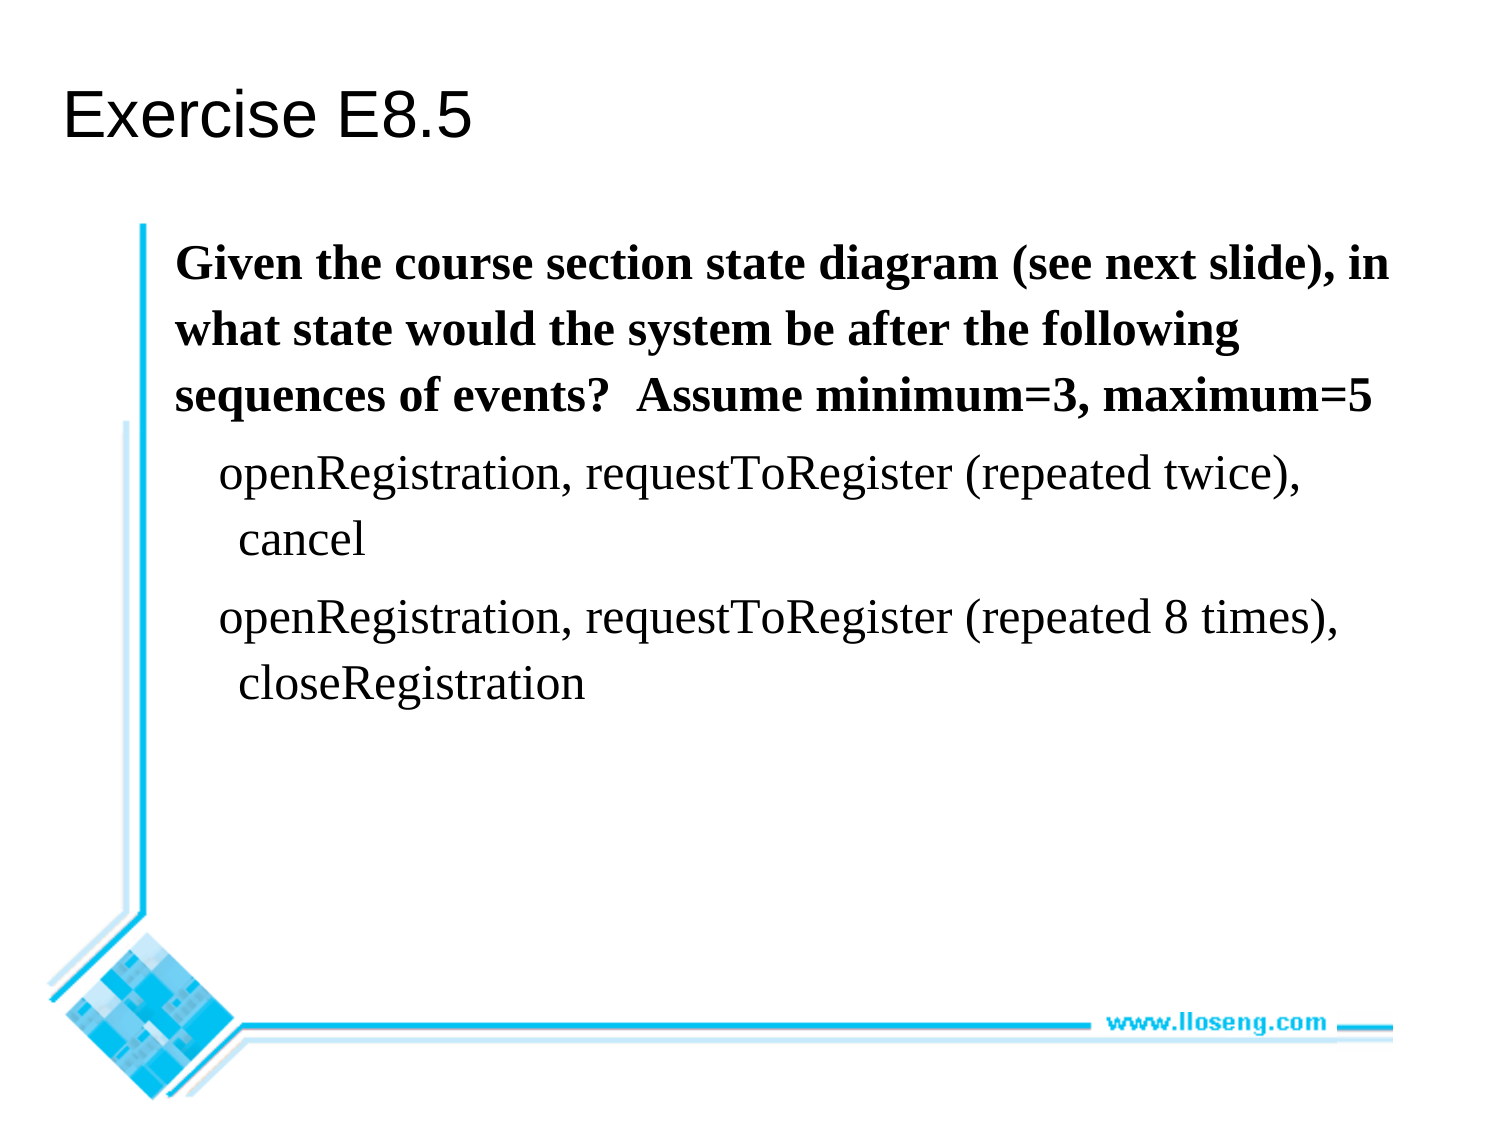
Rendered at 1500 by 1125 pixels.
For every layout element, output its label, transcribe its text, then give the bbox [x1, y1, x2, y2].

list Given the course section state diagram (see next slide), in what state would the system be after the following sequences of events? Assume minimum=3, maximum=5 openRegistration, requestToRegister (repeated twice), cancel openRegistration, requestToRegister (repeated 8 times), closeRegistration [174, 224, 1413, 1013]
title Exercise E8.5 [62, 37, 1413, 188]
picture [35, 212, 1393, 1102]
